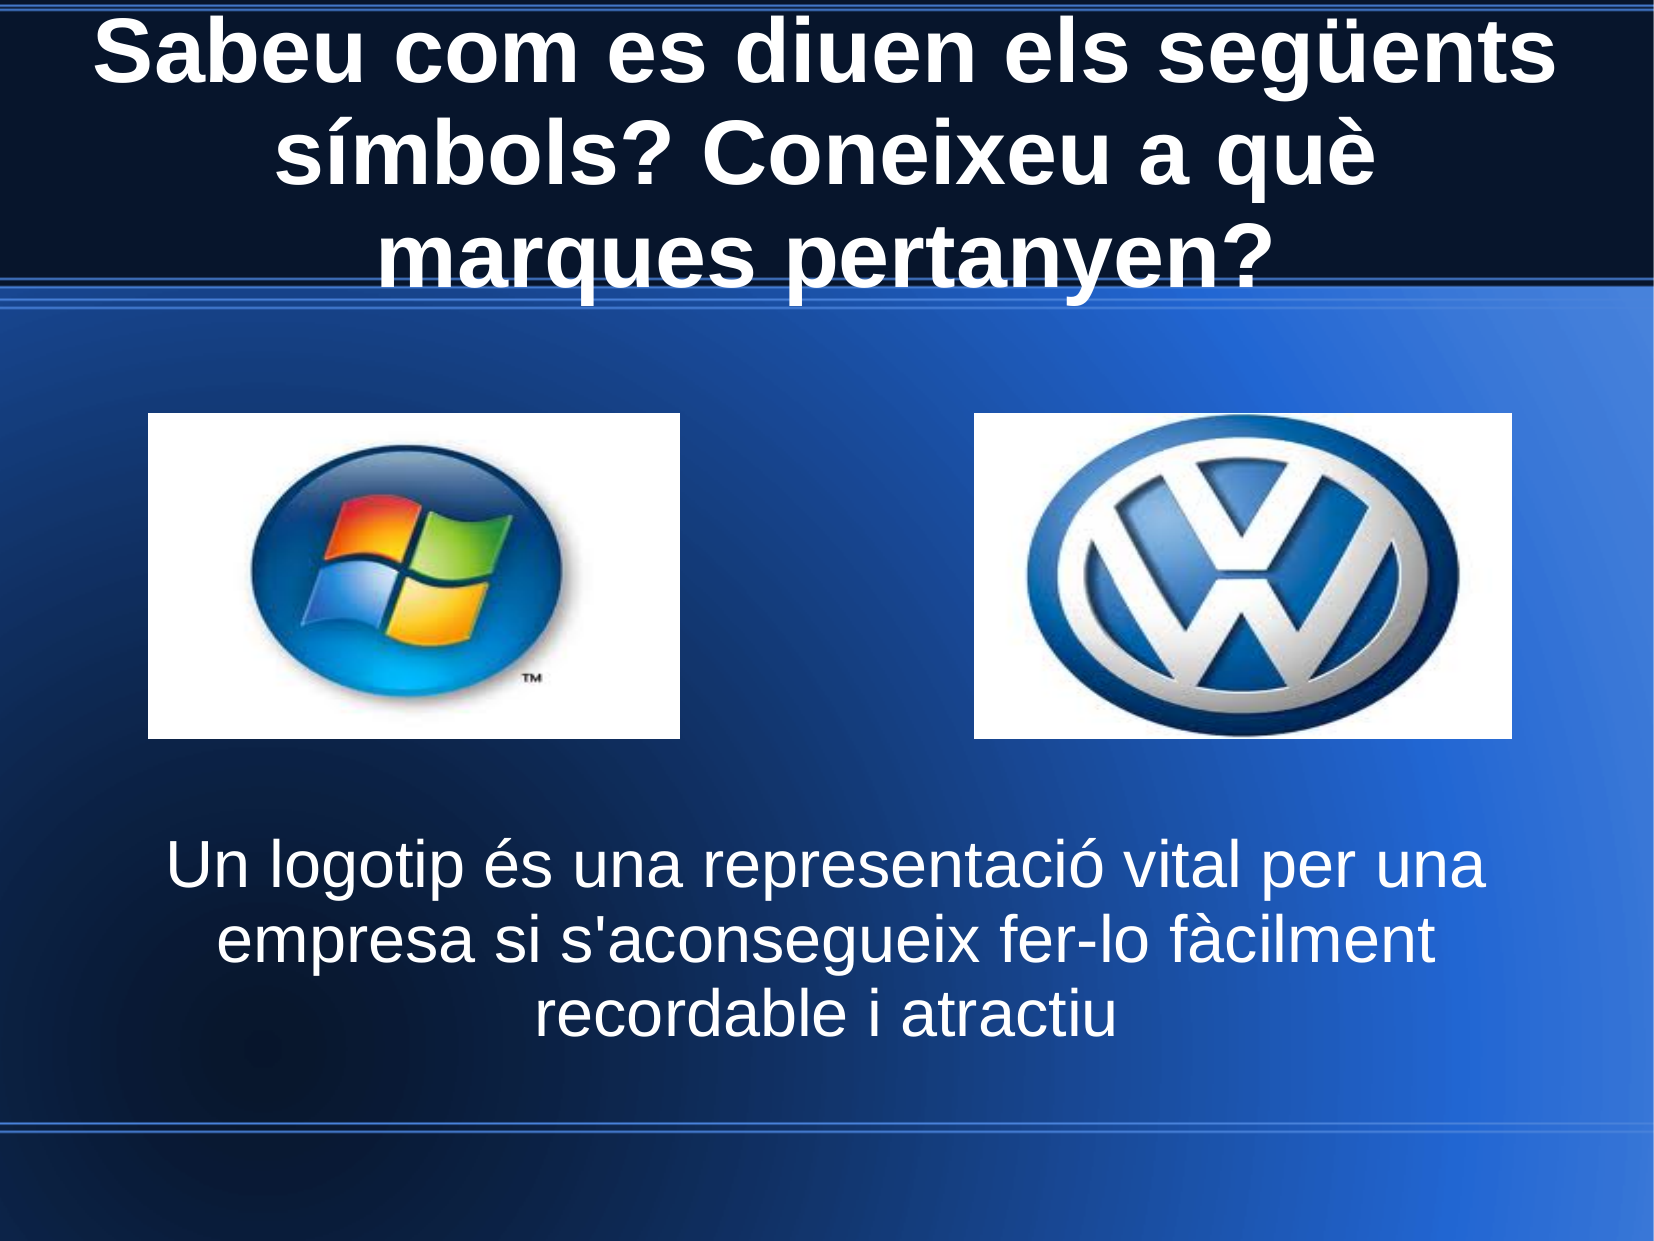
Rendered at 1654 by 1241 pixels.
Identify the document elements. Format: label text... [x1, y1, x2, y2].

list Un logotip és una representació vital per una empresa si s'aconsegueix fer-lo fàcilment recordable i atractiu [82, 826, 1571, 1058]
title Sabeu com es diuen els següents símbols? Coneixeu a què marques pertanyen? [82, 0, 1571, 307]
picture [0, 0, 1654, 1241]
